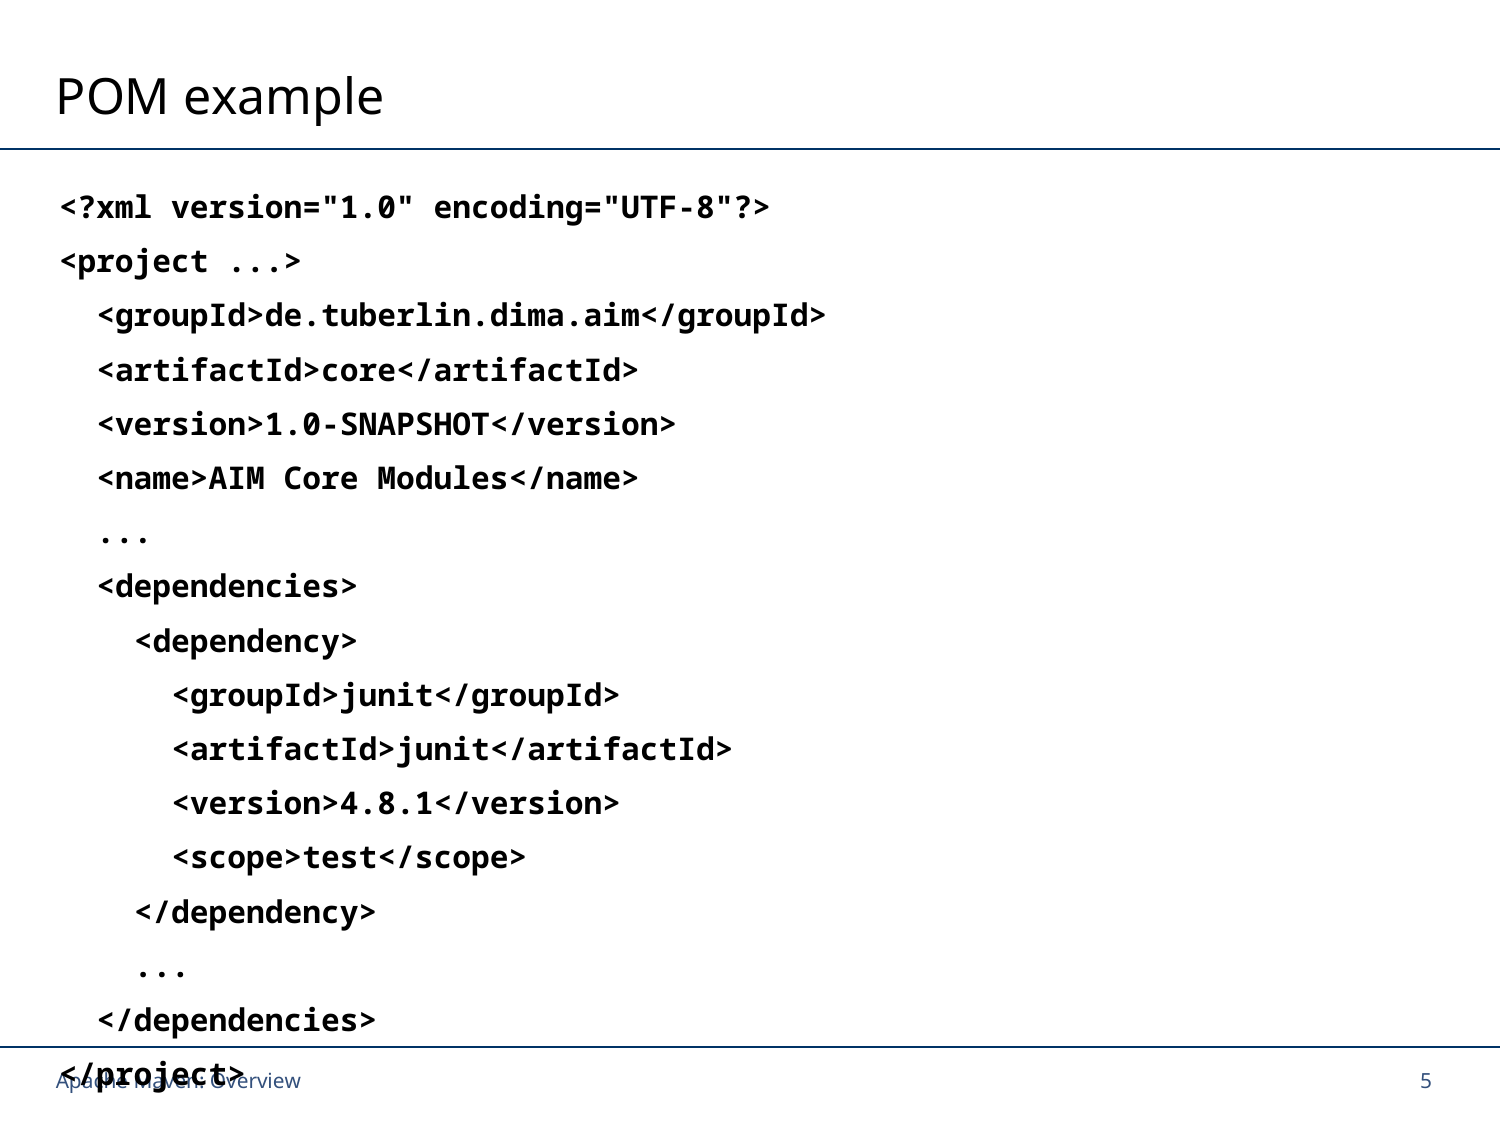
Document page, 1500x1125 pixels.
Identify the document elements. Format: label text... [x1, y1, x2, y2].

list <?xml version="1.0" encoding="UTF-8"?> <project ...> <groupId>de.tuberlin.dima.aim</groupId> <artifactId>core</artifactId> <version>1.0-SNAPSHOT</version> <name>AIM Core Modules</name> ... <dependencies> <dependency> <groupId>junit</groupId> <artifactId>junit</artifactId> <version>4.8.1</version> <scope>test</scope> </dependency> ... </dependencies> </project> [44, 177, 1450, 1104]
title POM example [41, 0, 1016, 138]
